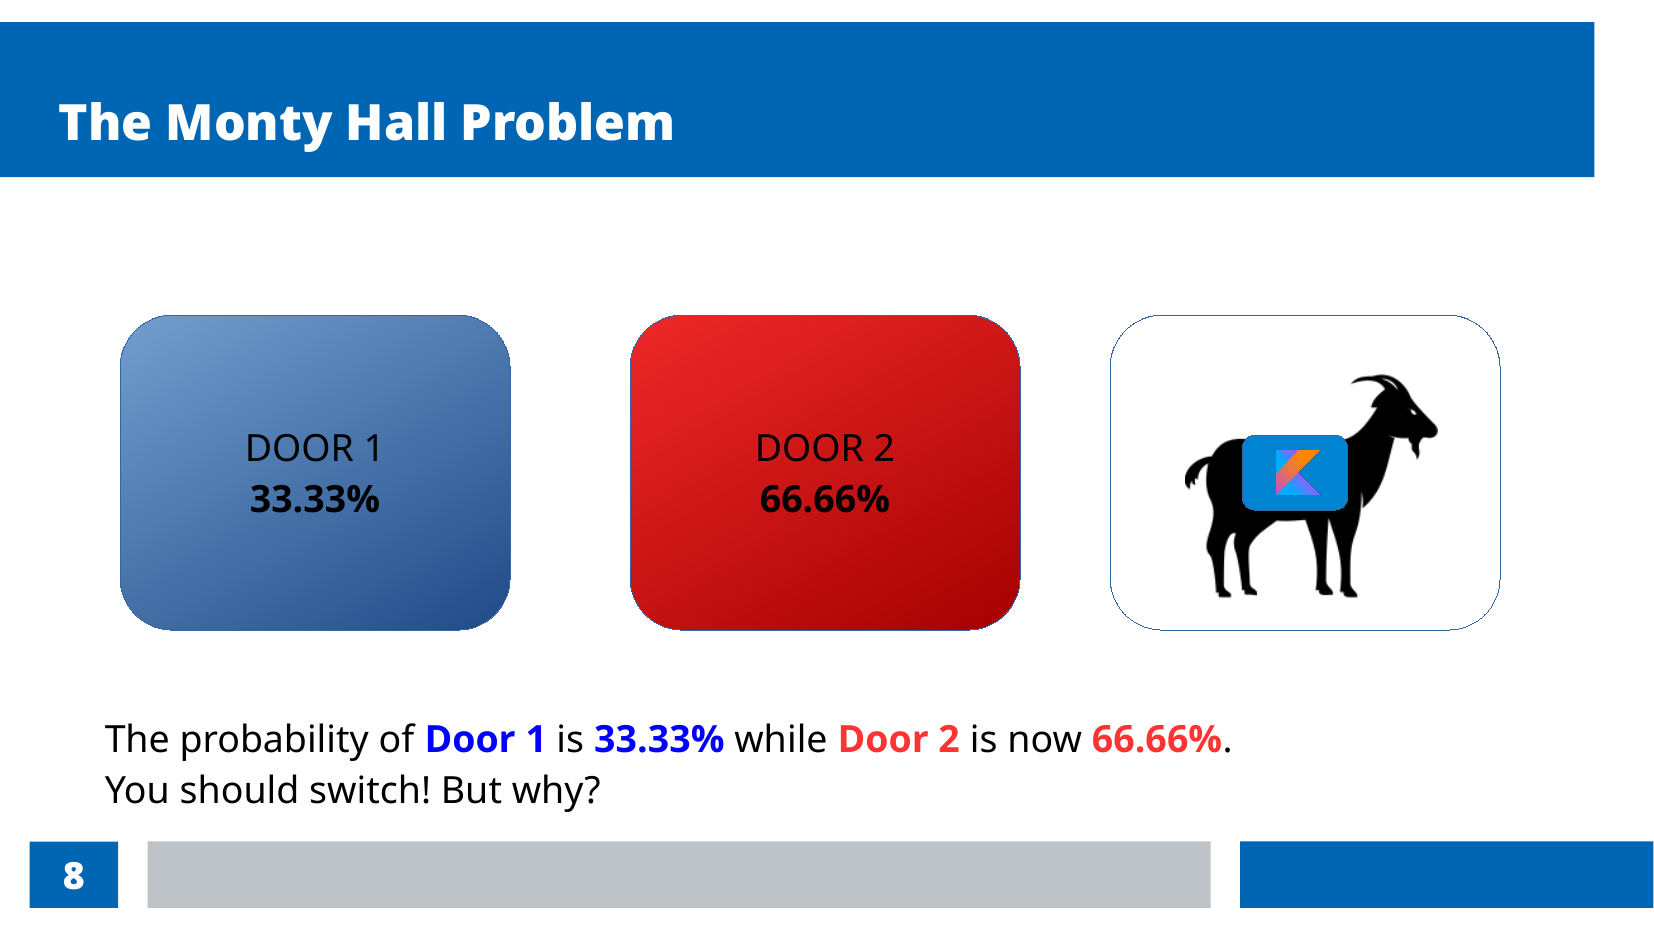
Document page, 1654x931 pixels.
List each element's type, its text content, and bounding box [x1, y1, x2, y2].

text_box The probability of Door 1 is 33.33% while Door 2 is now 66.66%. You should switch! But why? [90, 705, 1441, 931]
text_box DOOR 1 33.33% [120, 315, 511, 631]
text_box [1242, 435, 1348, 511]
title The Monty Hall Problem [59, 44, 1595, 156]
picture [1185, 359, 1438, 613]
text_box DOOR 2 66.66% [630, 315, 1021, 631]
